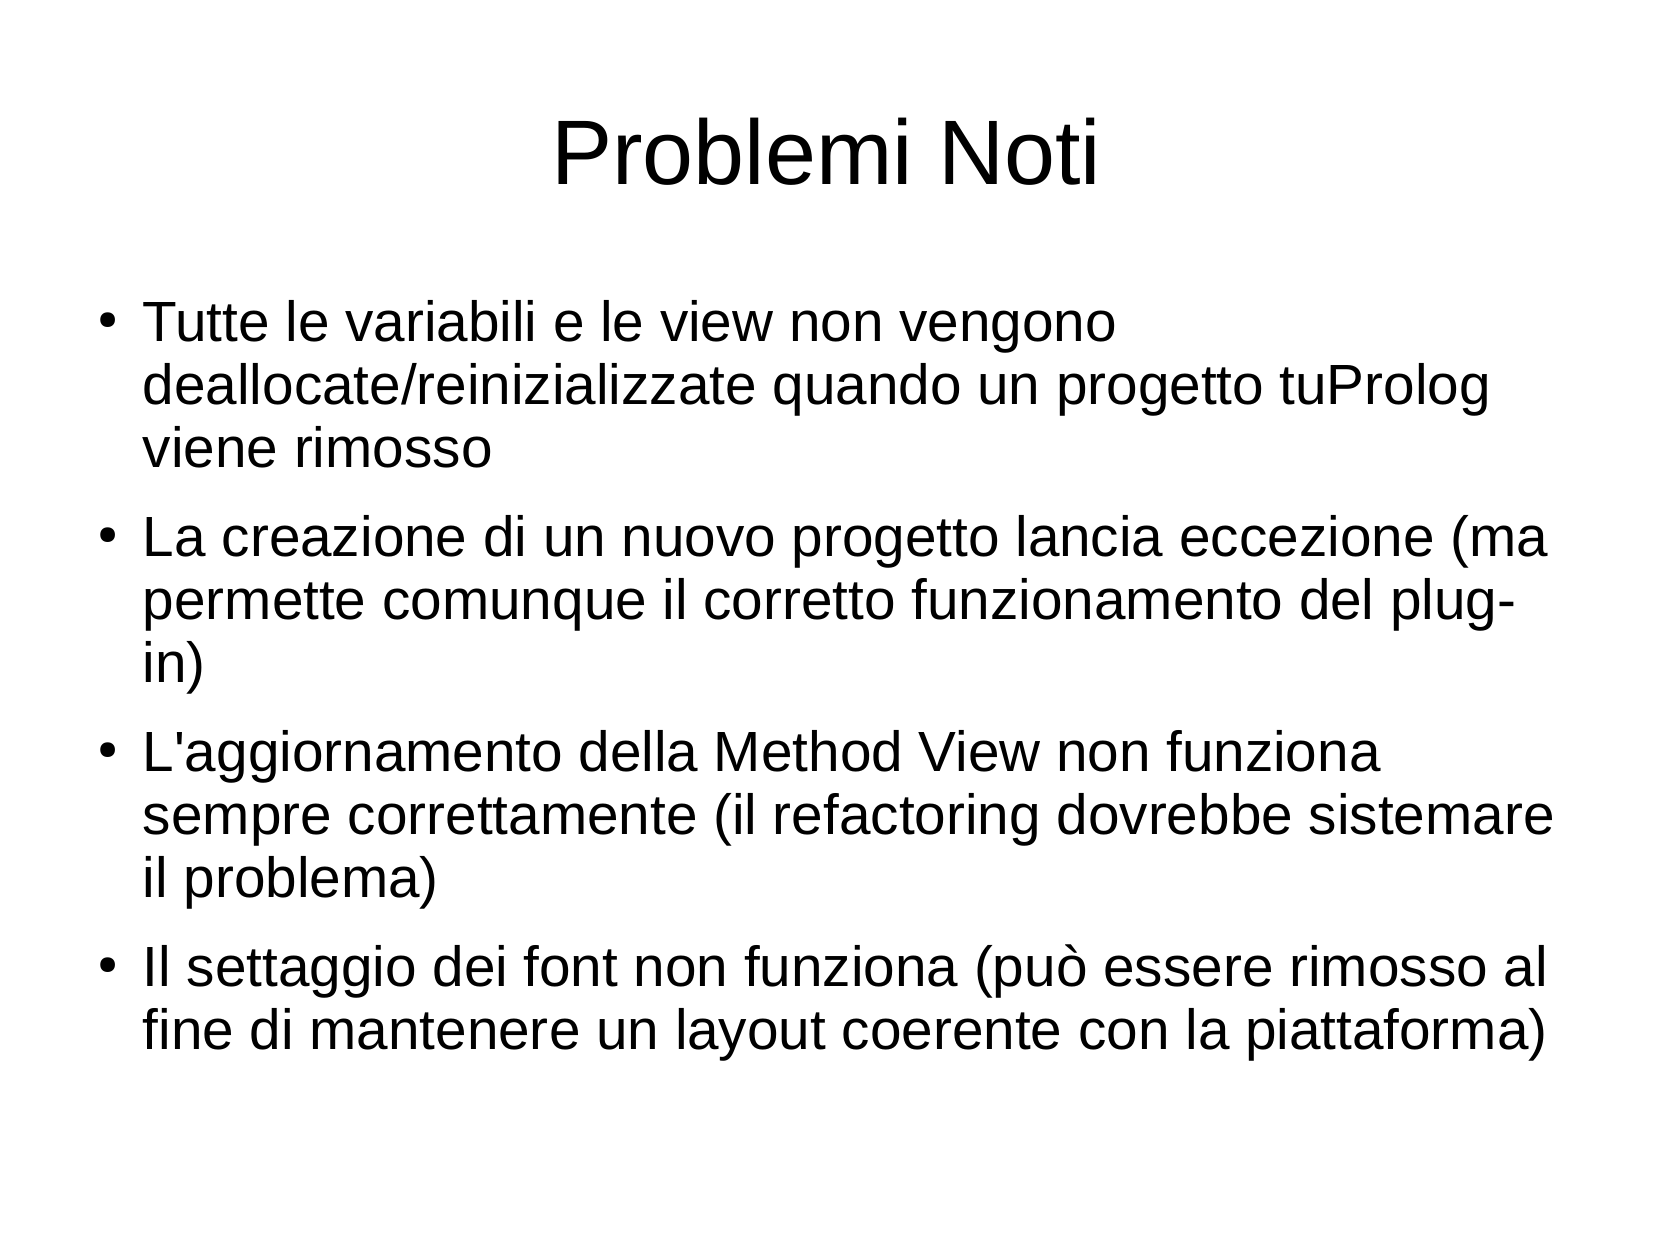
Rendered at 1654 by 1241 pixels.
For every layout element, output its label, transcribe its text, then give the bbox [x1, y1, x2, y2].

list Tutte le variabili e le view non vengono deallocate/reinizializzate quando un progetto tuProlog viene rimosso La creazione di un nuovo progetto lancia eccezione (ma permette comunque il corretto funzionamento del plug-in) L'aggiornamento della Method View non funziona sempre correttamente (il refactoring dovrebbe sistemare il problema) Il settaggio dei font non funziona (può essere rimosso al fine di mantenere un layout coerente con la piattaforma) [82, 290, 1571, 1109]
title Problemi Noti [82, 49, 1571, 257]
